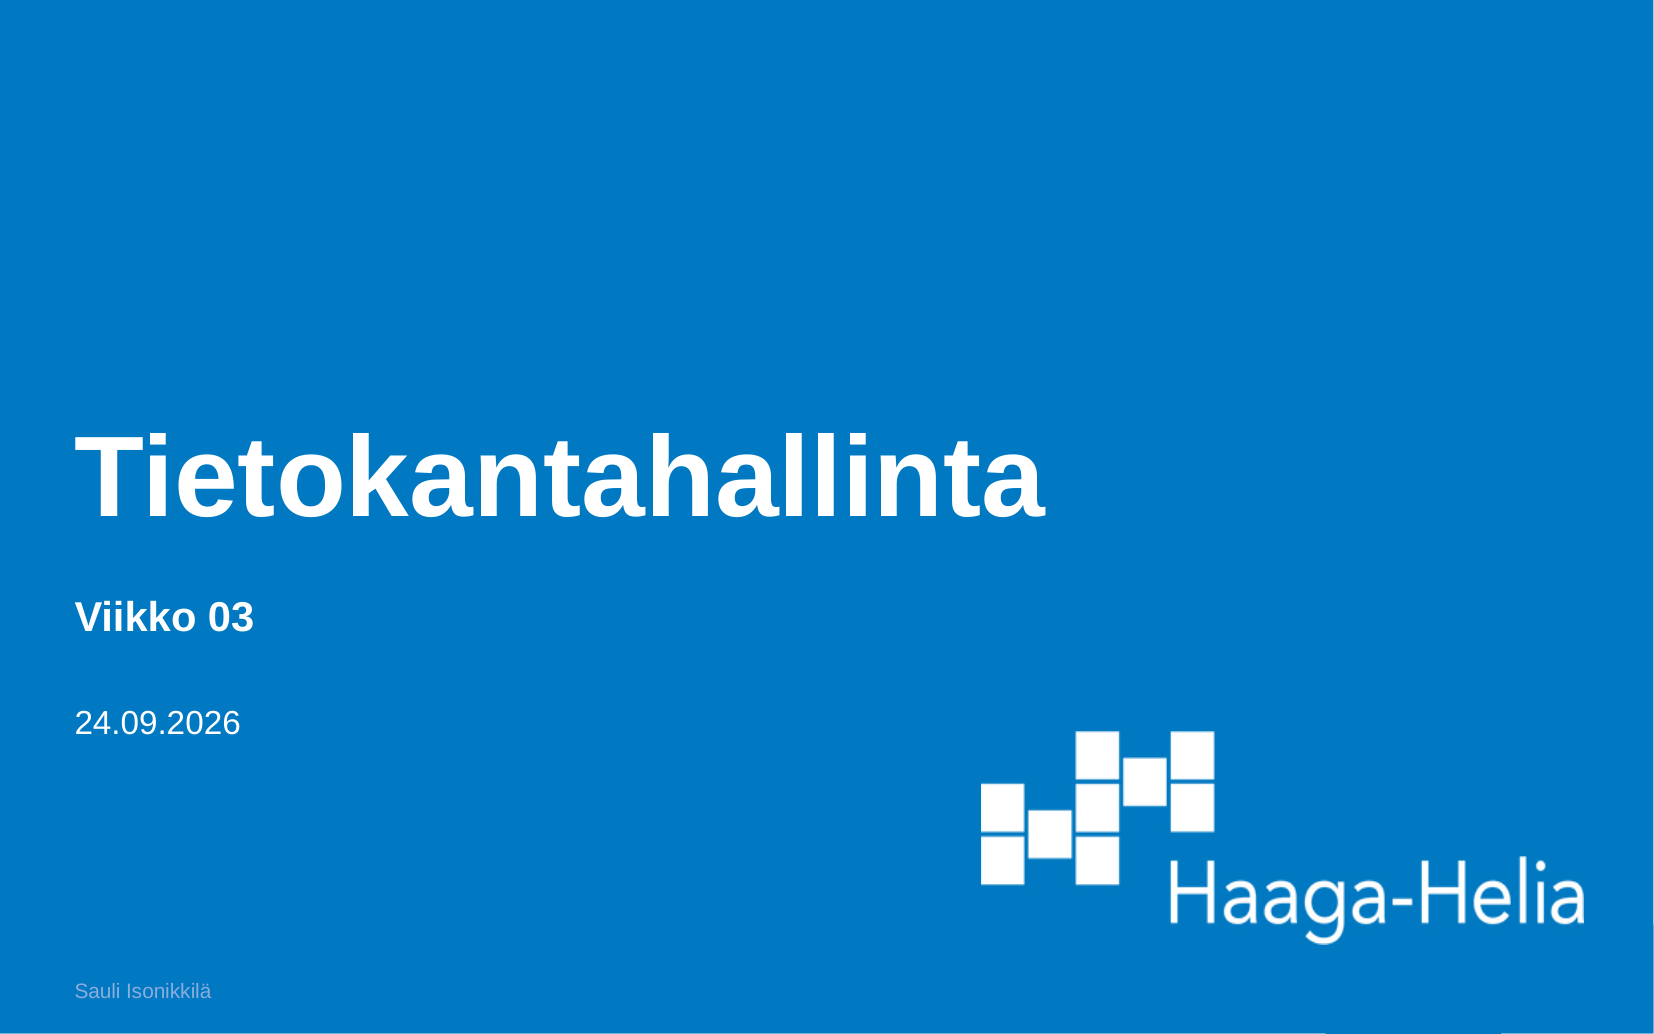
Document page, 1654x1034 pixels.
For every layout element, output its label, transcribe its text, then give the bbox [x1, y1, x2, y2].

footer Sauli Isonikkilä [74, 947, 1326, 1003]
title Tietokantahallinta [74, 267, 1584, 540]
list Viikko 03 [74, 595, 1584, 684]
slide_number 08.04.2024 [74, 685, 486, 741]
picture [981, 731, 1584, 945]
